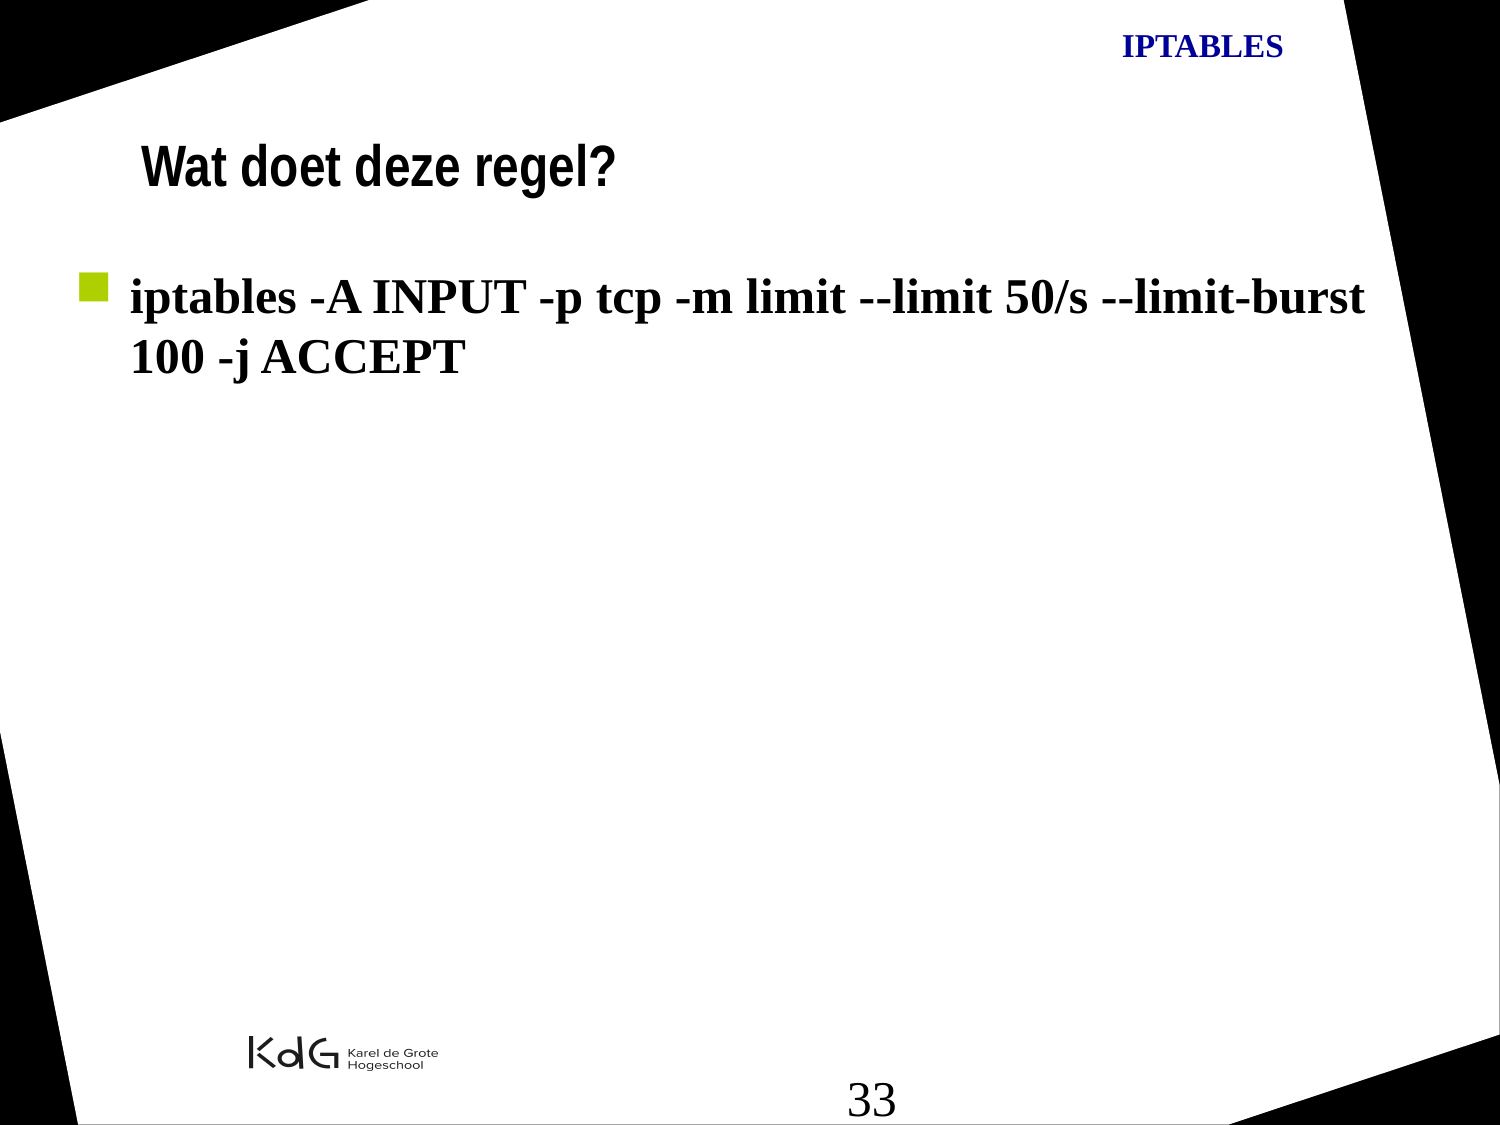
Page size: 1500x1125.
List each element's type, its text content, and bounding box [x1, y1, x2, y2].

text_box iptables -A INPUT -p tcp -m limit --limit 50/s --limit-burst 100 -j ACCEPT [75, 263, 1425, 1006]
text_box Wat doet deze regel? [141, 72, 1447, 253]
picture [249, 1036, 438, 1071]
